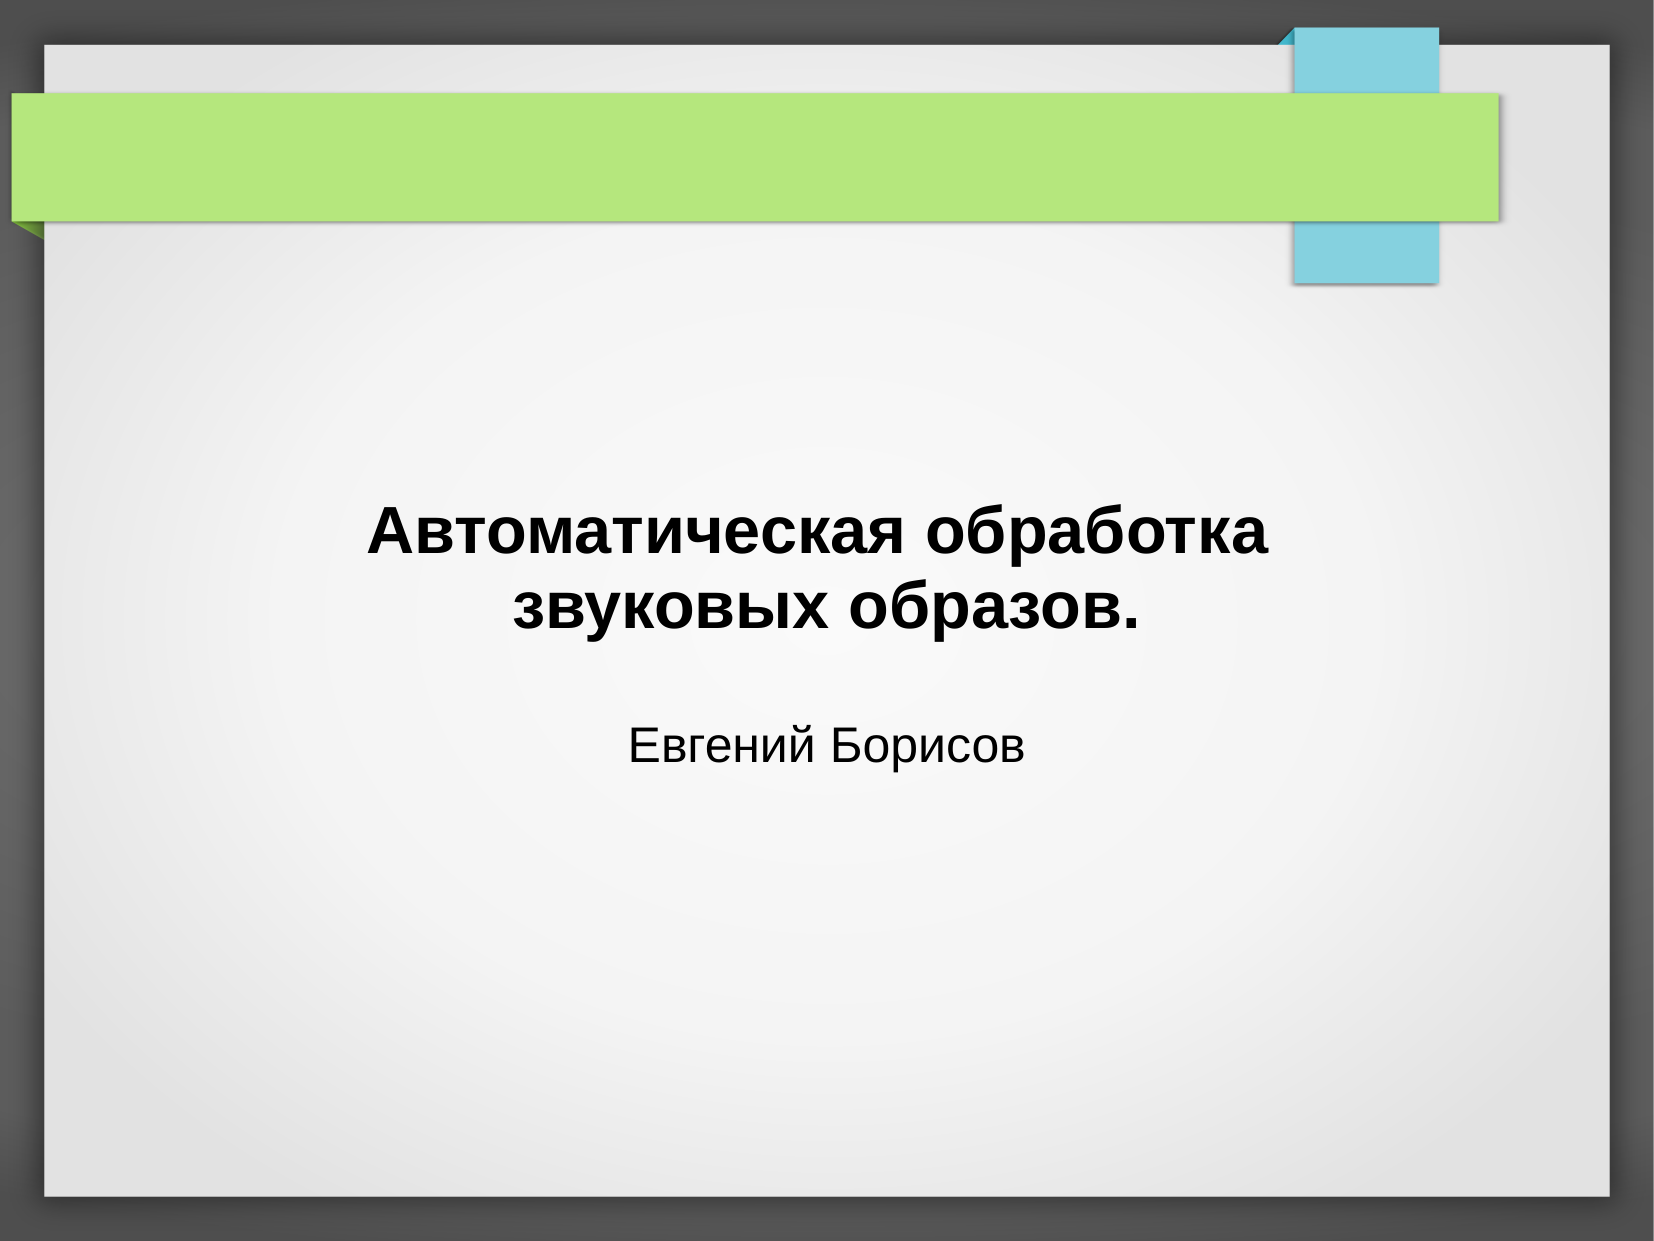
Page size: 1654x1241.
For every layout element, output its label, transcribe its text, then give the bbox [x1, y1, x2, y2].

subtitle Автоматическая обработка звуковых образов. Евгений Борисов [82, 290, 1571, 1010]
picture [0, 0, 1654, 1241]
